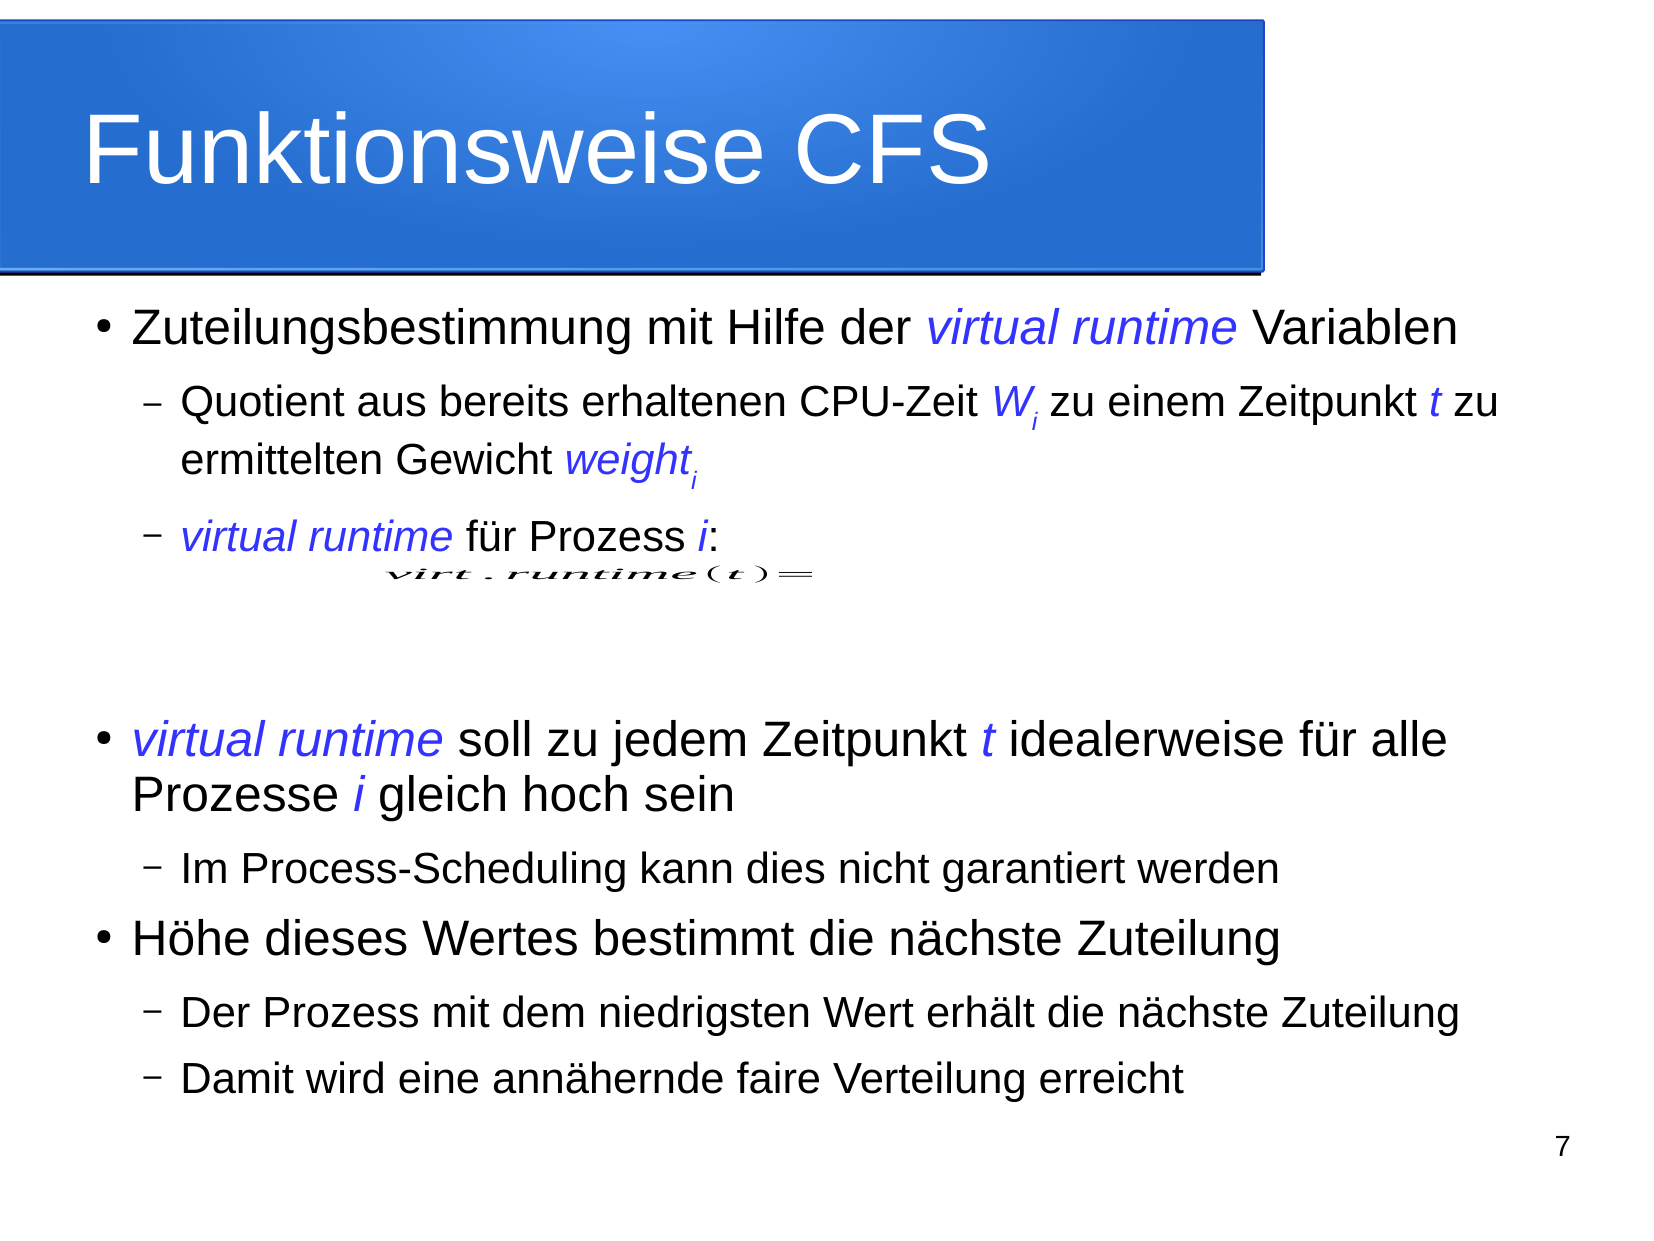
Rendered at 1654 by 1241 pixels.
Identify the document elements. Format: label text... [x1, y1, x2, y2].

chart [373, 554, 812, 666]
list Zuteilungsbestimmung mit Hilfe der virtual runtime Variablen Quotient aus bereits erhaltenen CPU-Zeit Wi zu einem Zeitpunkt t zu ermittelten Gewicht weighti virtual runtime für Prozess i: virtual runtime soll zu jedem Zeitpunkt t idealerweise für alle Prozesse i gleich hoch sein Im Process-Scheduling kann dies nicht garantiert werden Höhe dieses Wertes bestimmt die nächste Zuteilung Der Prozess mit dem niedrigsten Wert erhält die nächste Zuteilung Damit wird eine annähernde faire Verteilung erreicht [82, 299, 1571, 1104]
title Funktionsweise CFS [82, 47, 1235, 252]
